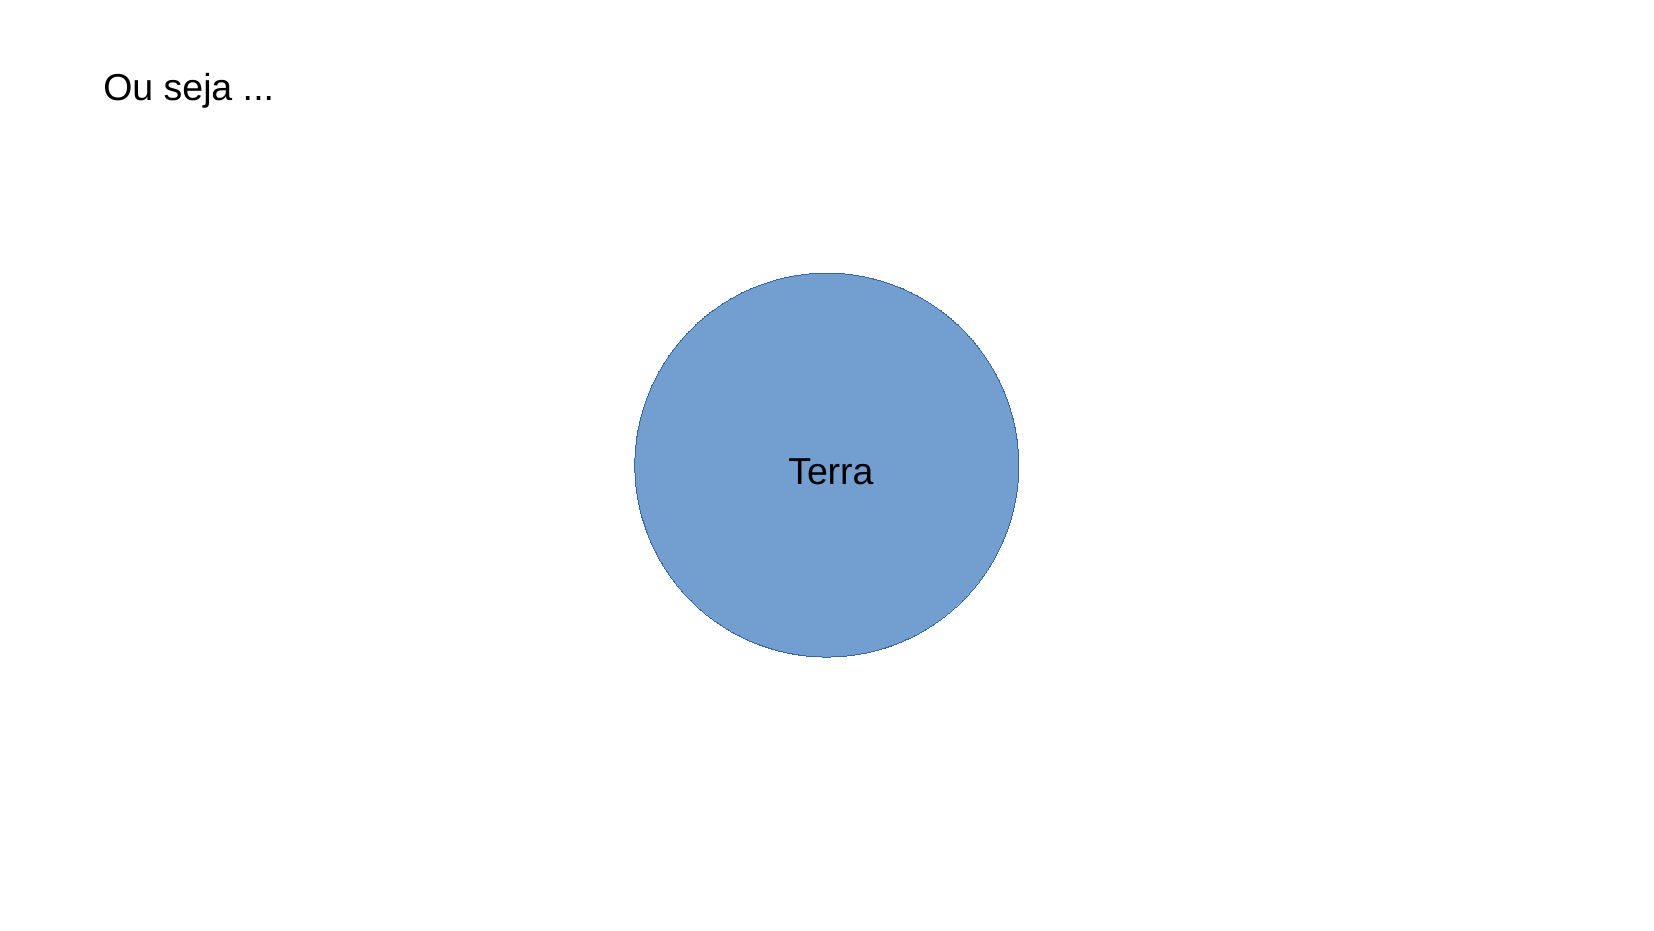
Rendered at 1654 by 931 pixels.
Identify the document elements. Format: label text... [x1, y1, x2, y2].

text_box [634, 273, 1019, 658]
text_box Ou seja ... [88, 59, 384, 158]
text_box Terra [773, 442, 889, 500]
